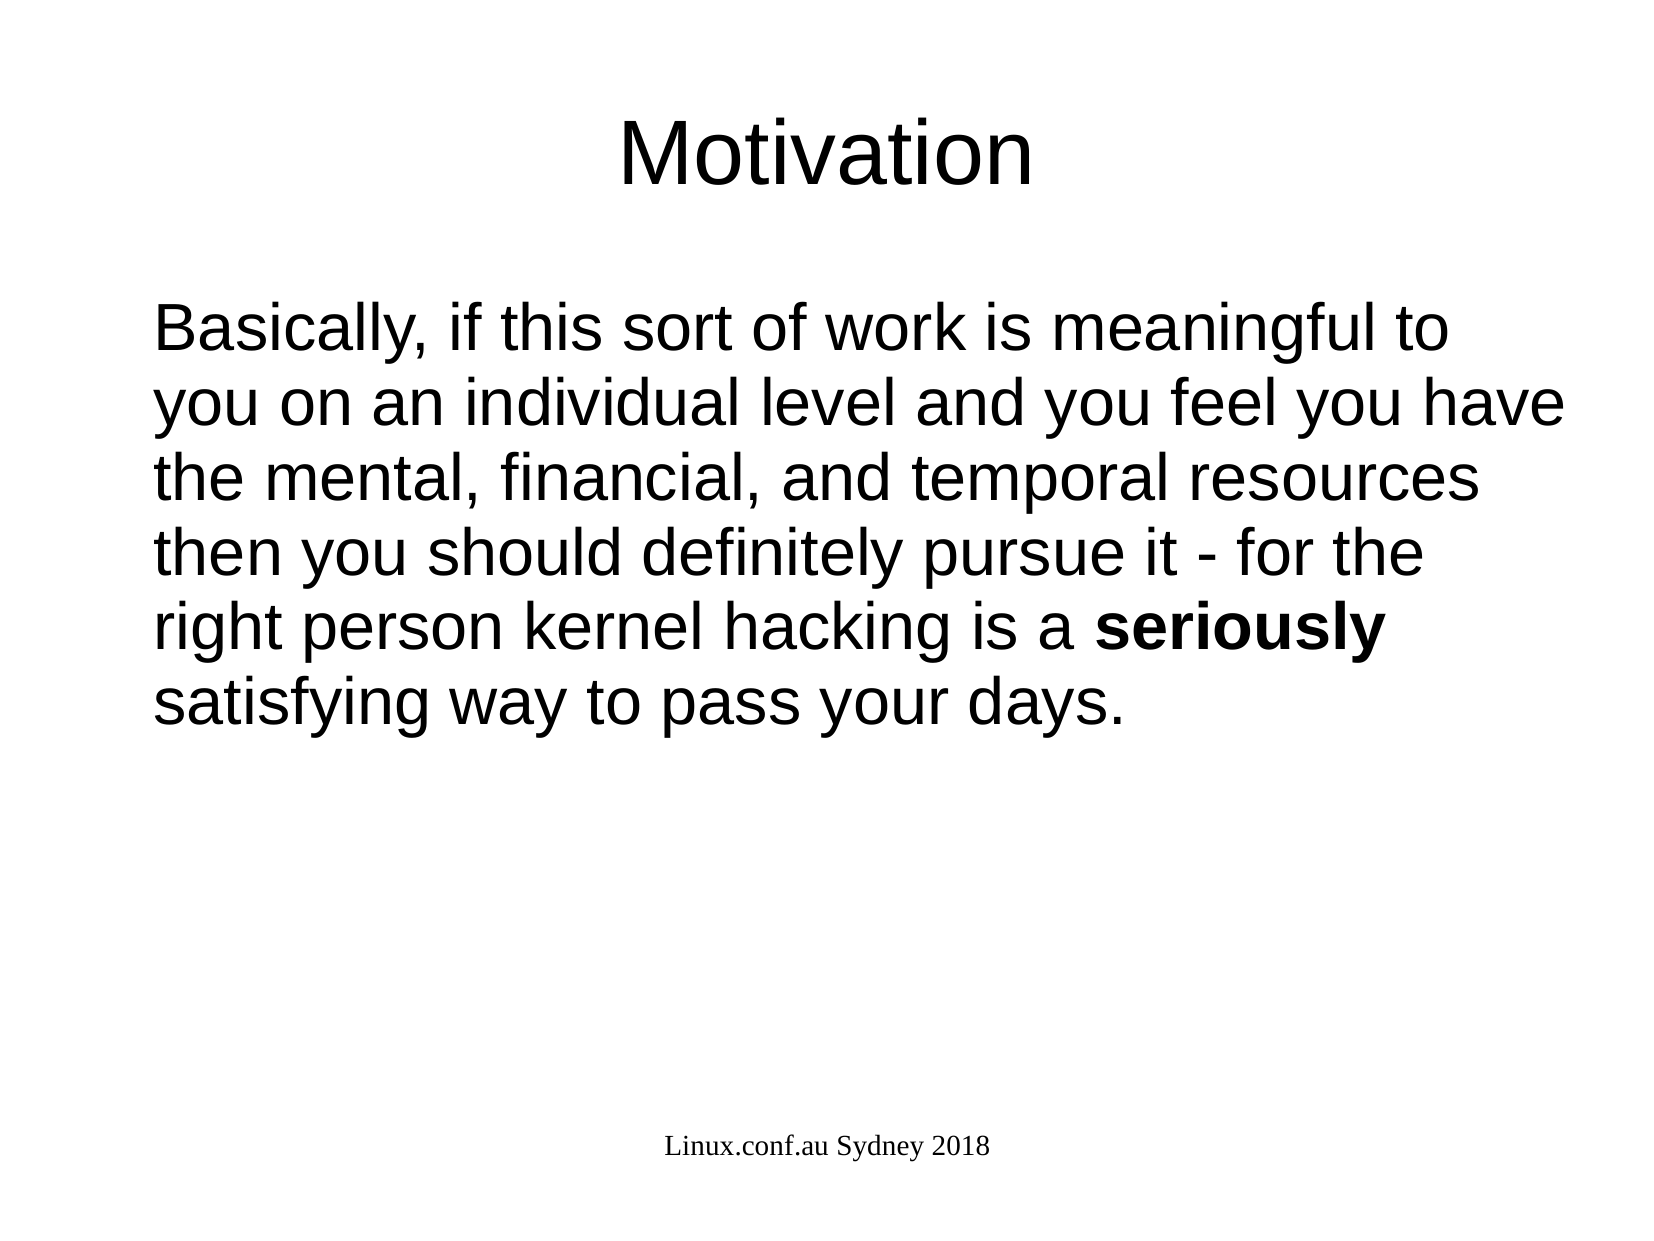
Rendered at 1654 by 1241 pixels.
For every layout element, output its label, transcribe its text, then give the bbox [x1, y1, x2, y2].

title Motivation [82, 49, 1571, 257]
list Basically, if this sort of work is meaningful to you on an individual level and you feel you have the mental, financial, and temporal resources then you should definitely pursue it - for the right person kernel hacking is a seriously satisfying way to pass your days. [82, 290, 1571, 1010]
